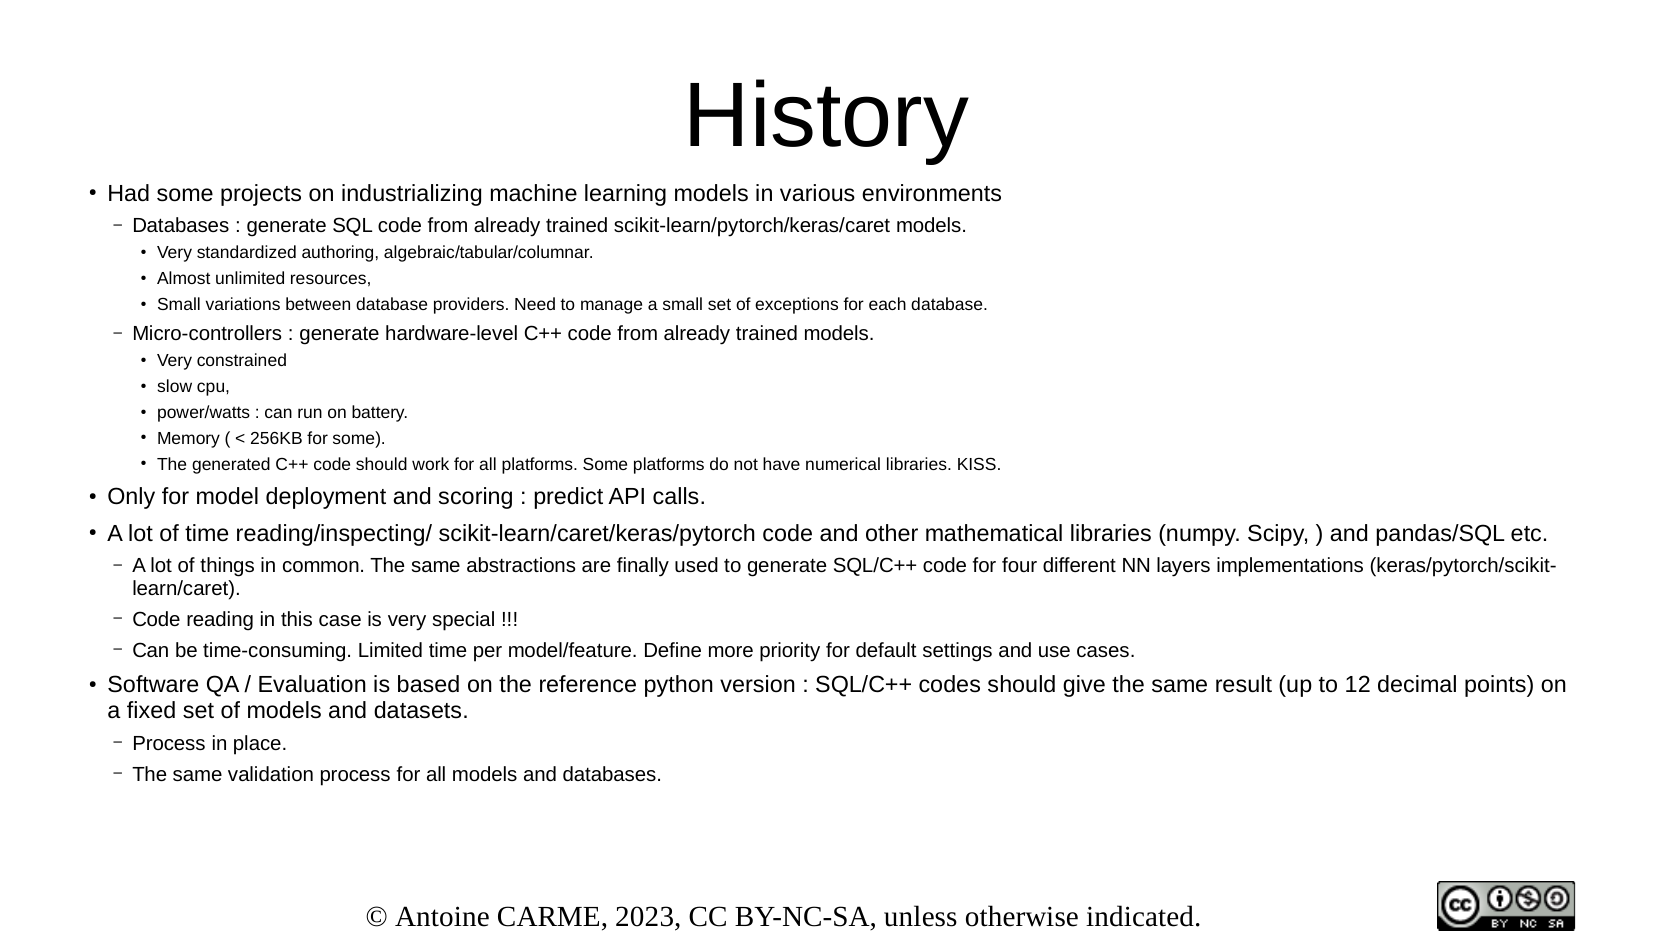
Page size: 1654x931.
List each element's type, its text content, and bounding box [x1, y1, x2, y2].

list Had some projects on industrializing machine learning models in various environments Databases : generate SQL code from already trained scikit-learn/pytorch/keras/caret models. Very standardized authoring, algebraic/tabular/columnar. Almost unlimited resources, Small variations between database providers. Need to manage a small set of exceptions for each database. Micro-controllers : generate hardware-level C++ code from already trained models. Very constrained slow cpu, power/watts : can run on battery. Memory ( < 256KB for some). The generated C++ code should work for all platforms. Some platforms do not have numerical libraries. KISS. Only for model deployment and scoring : predict API calls. A lot of time reading/inspecting/ scikit-learn/caret/keras/pytorch code and other mathematical libraries (numpy. Scipy, ) and pandas/SQL etc. A lot of things in common. The same abstractions are finally used to generate SQL/C++ code for four different NN layers implementations (keras/pytorch/scikit-learn/caret). Code reading in this case is very special !!! Can be time-consuming. Limited time per model/feature. Define more priority for default settings and use cases. Software QA / Evaluation is based on the reference python version : SQL/C++ codes should give the same result (up to 12 decimal points) on a fixed set of models and datasets. Process in place. The same validation process for all models and databases. [82, 180, 1576, 826]
picture [1437, 881, 1576, 931]
title History [82, 37, 1571, 180]
